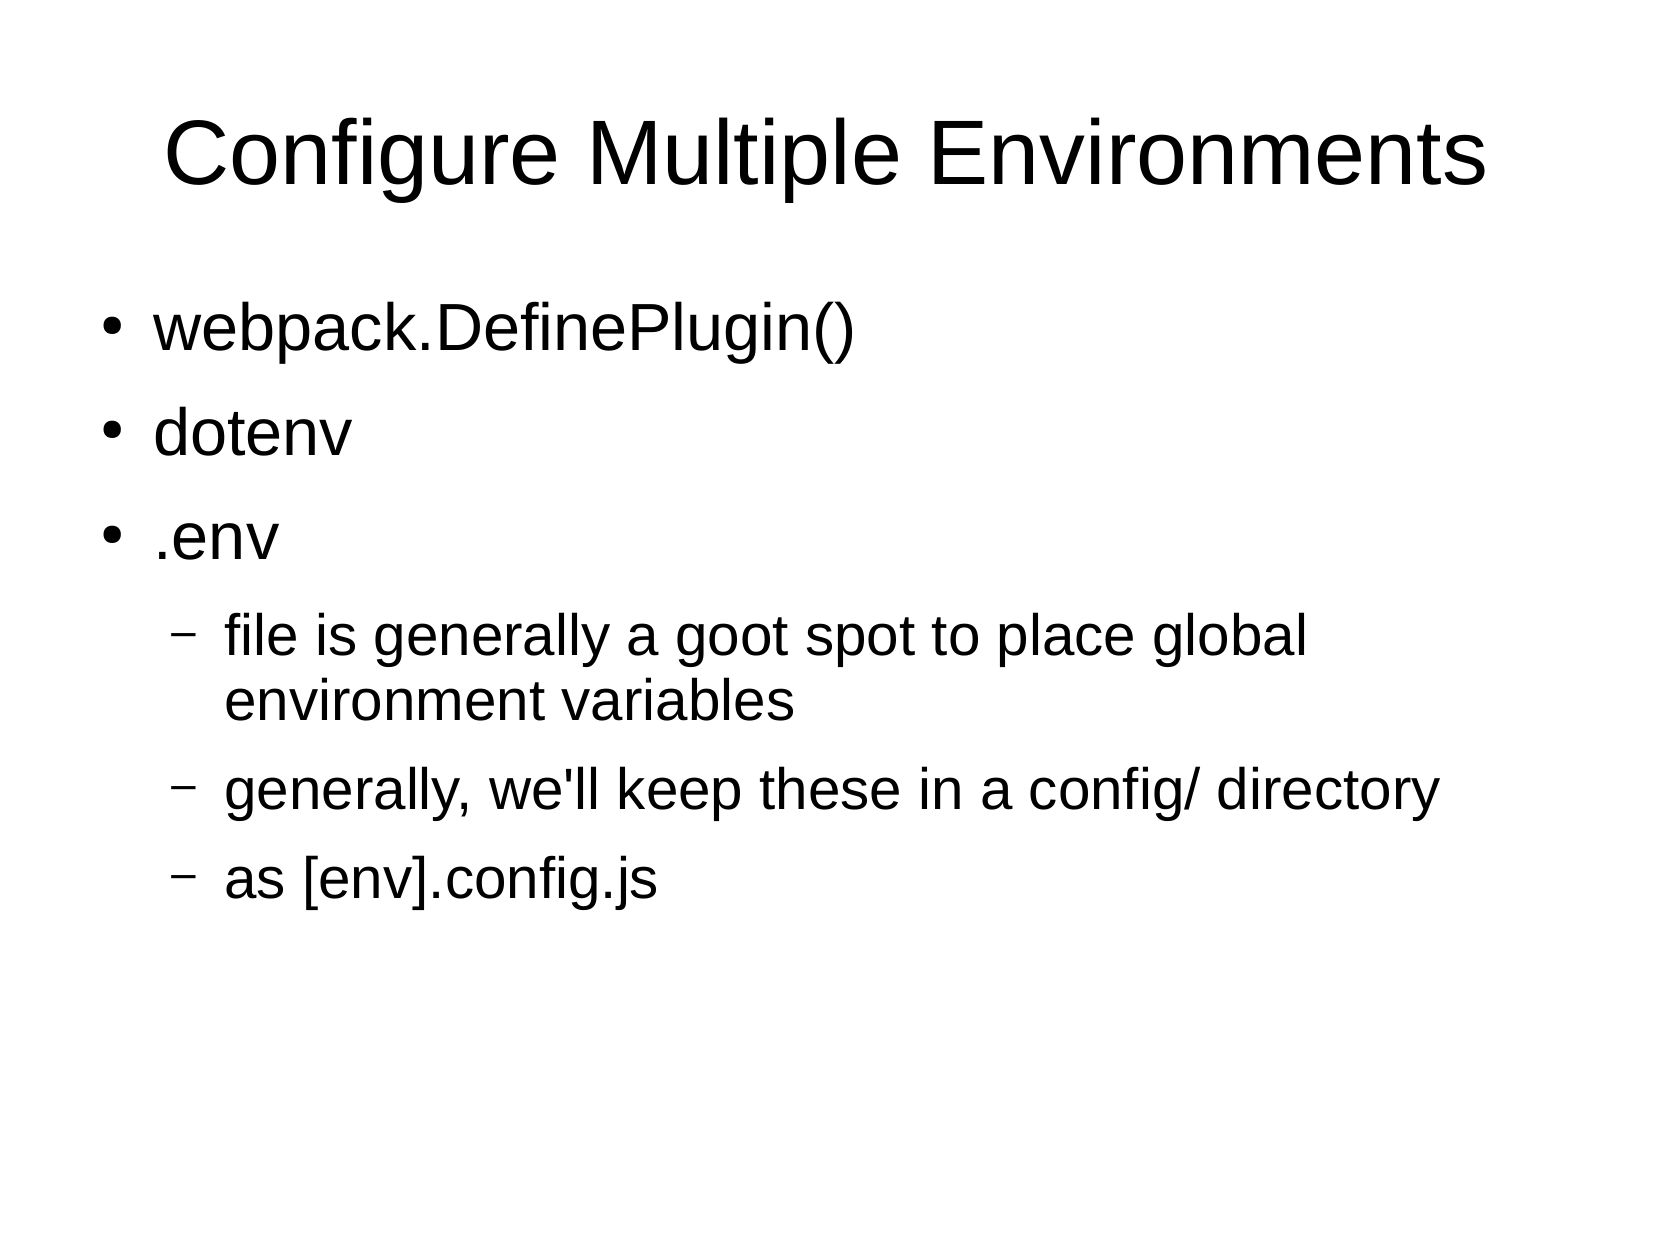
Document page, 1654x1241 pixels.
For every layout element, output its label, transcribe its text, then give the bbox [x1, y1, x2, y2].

list webpack.DefinePlugin() dotenv .env file is generally a goot spot to place global environment variables generally, we'll keep these in a config/ directory as [env].config.js [82, 290, 1571, 1010]
title Configure Multiple Environments [82, 49, 1571, 257]
